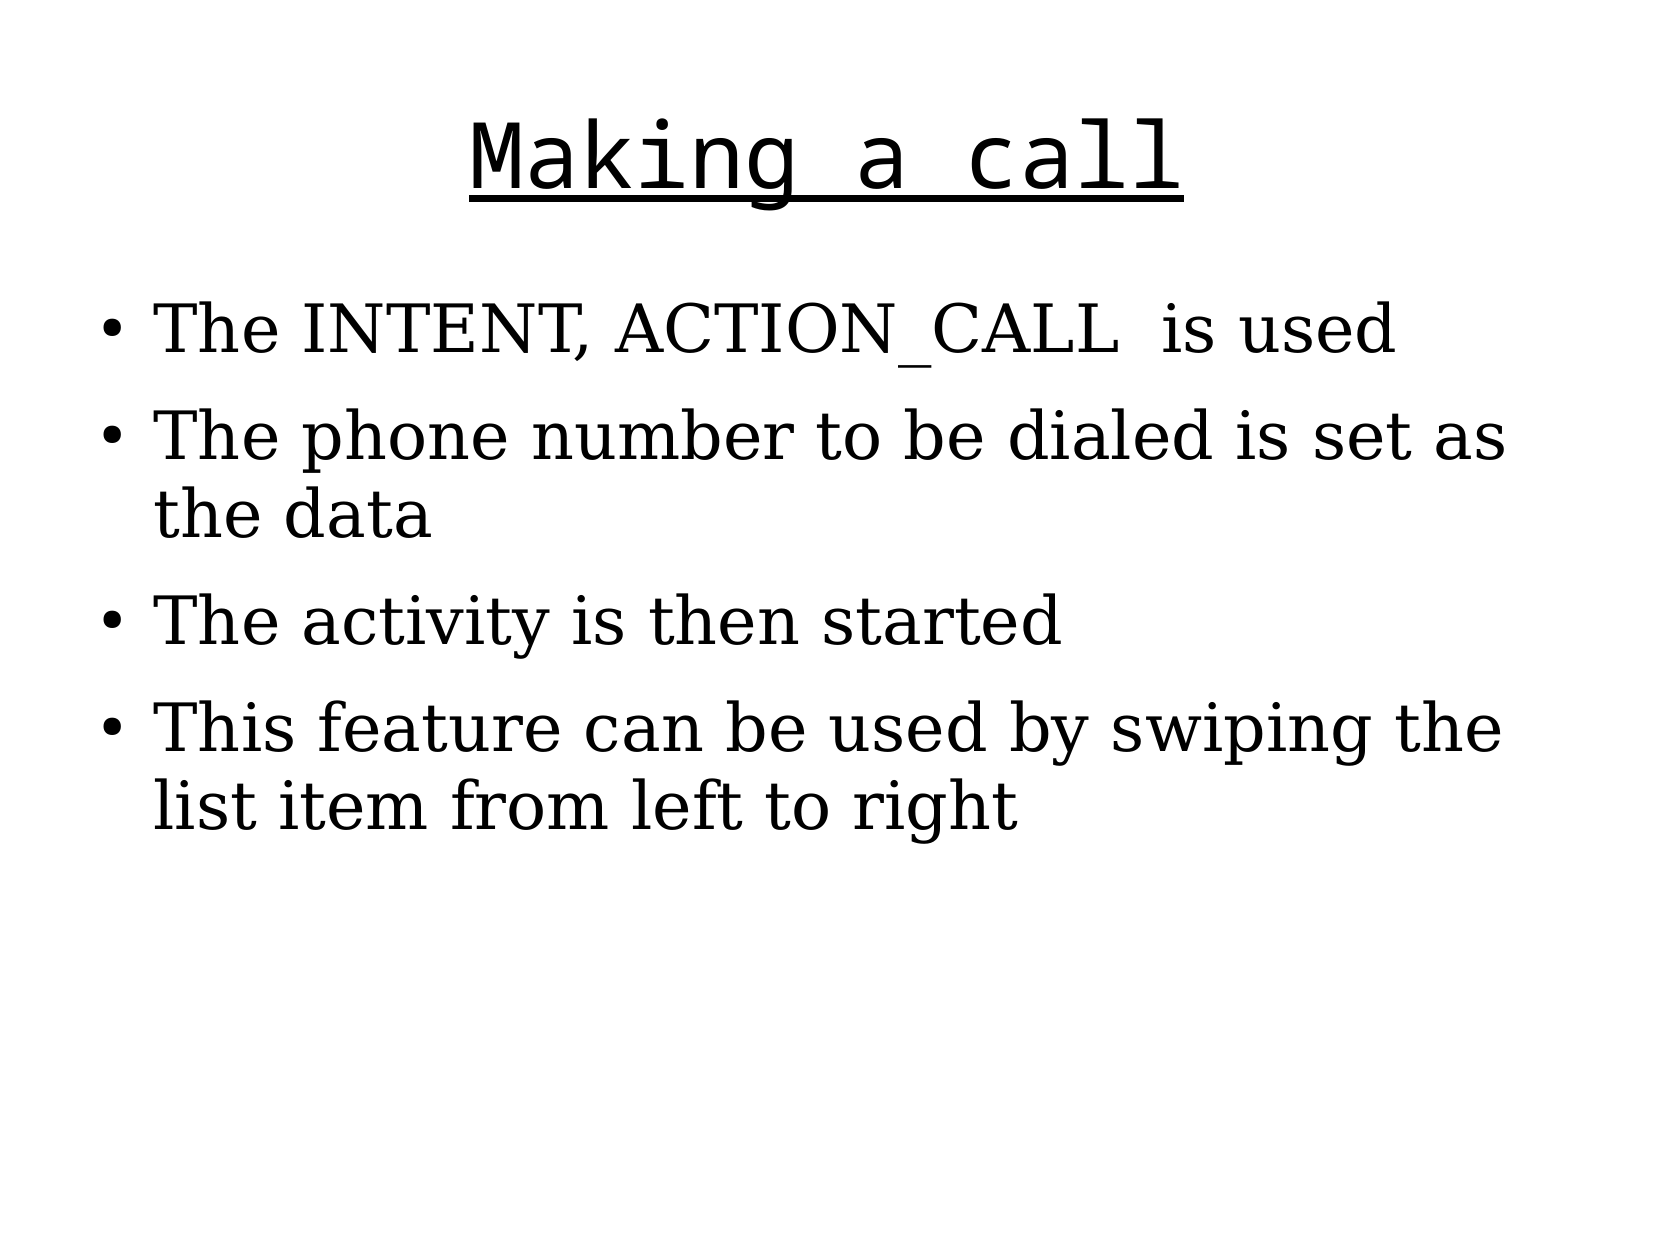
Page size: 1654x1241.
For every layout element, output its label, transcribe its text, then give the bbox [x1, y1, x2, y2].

title Making a call [82, 49, 1571, 257]
list The INTENT, ACTION_CALL is used The phone number to be dialed is set as the data The activity is then started This feature can be used by swiping the list item from left to right [82, 290, 1538, 1010]
